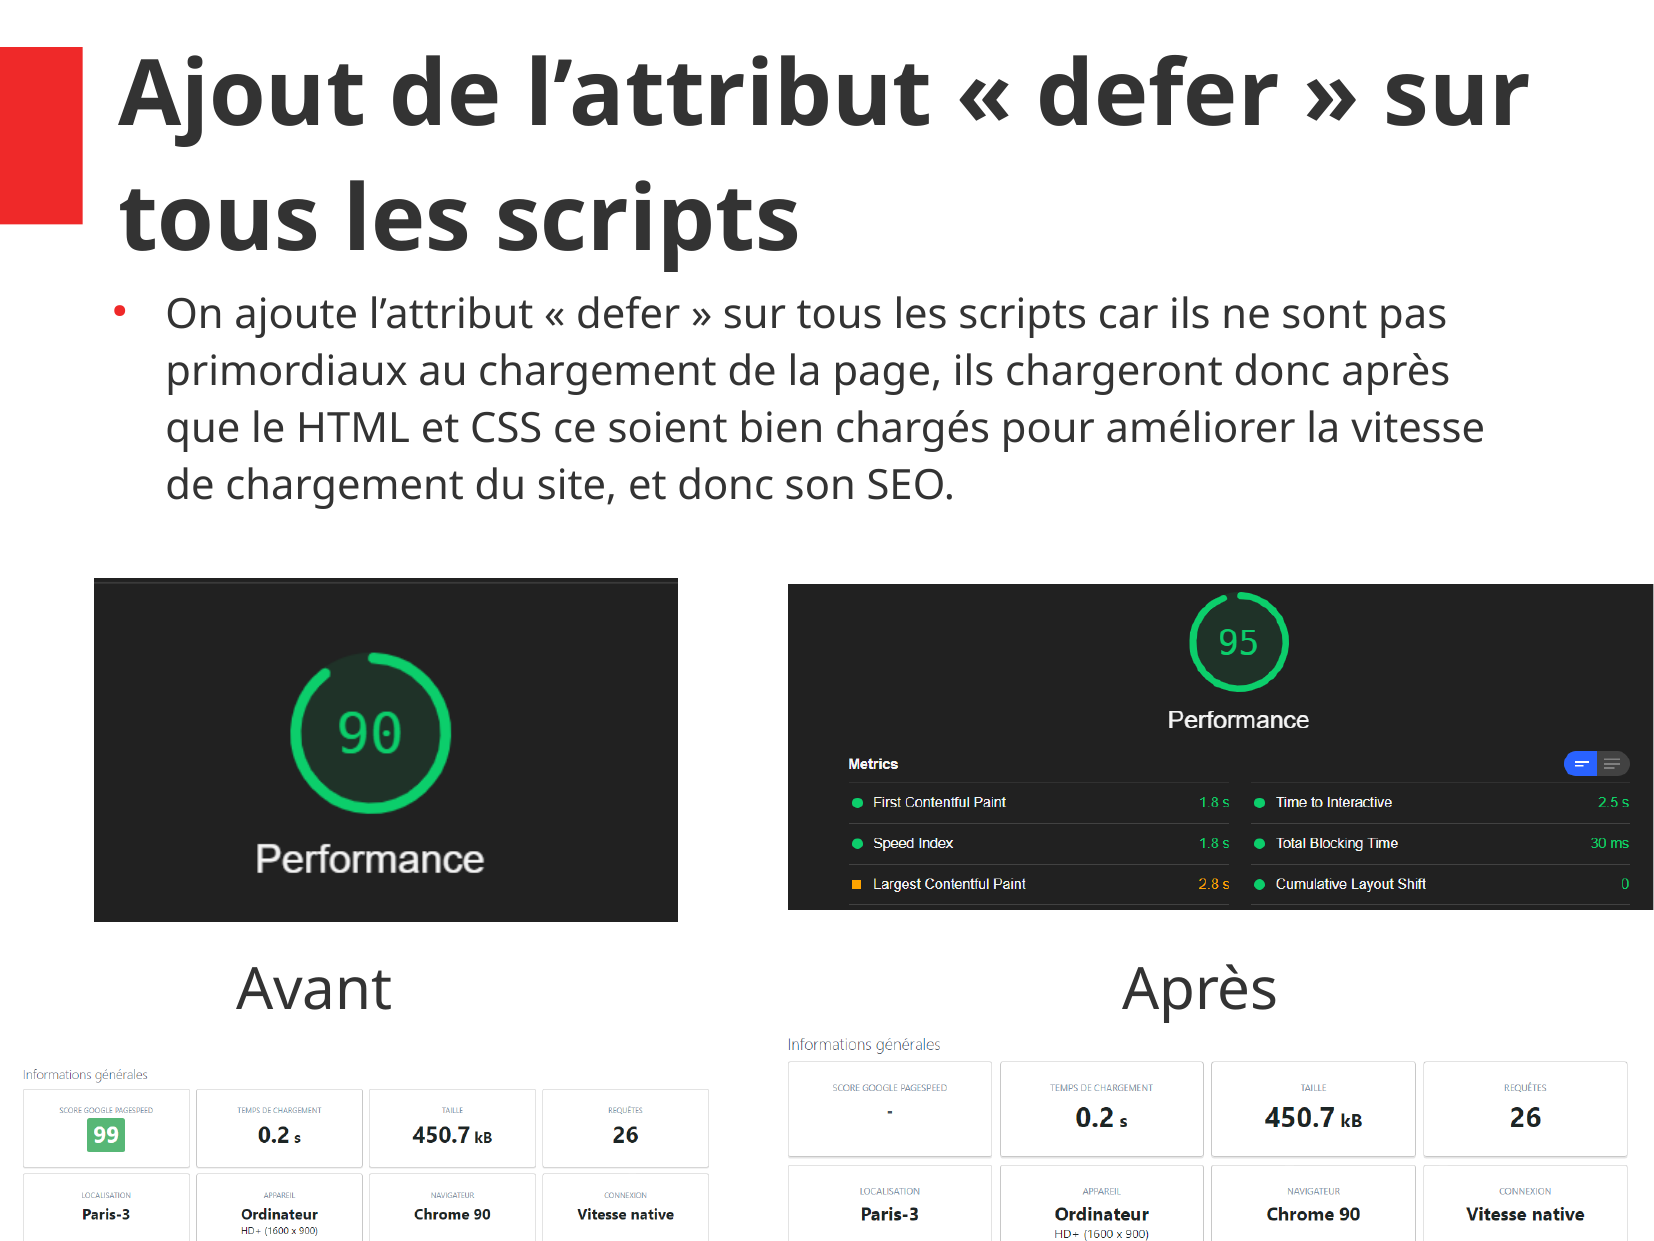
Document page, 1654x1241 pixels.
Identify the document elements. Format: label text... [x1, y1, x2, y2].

picture [94, 578, 678, 922]
picture [759, 1032, 1654, 1241]
picture [788, 584, 1654, 910]
picture [0, 1062, 733, 1241]
title Ajout de l’attribut « defer » sur tous les scripts [118, 27, 1571, 278]
list On ajoute l’attribut « defer » sur tous les scripts car ils ne sont pas primordiaux au chargement de la page, ils chargeront donc après que le HTML et CSS ce soient bien chargés pour améliorer la vitesse de chargement du site, et donc son SEO. Avant Après [94, 283, 1512, 1003]
